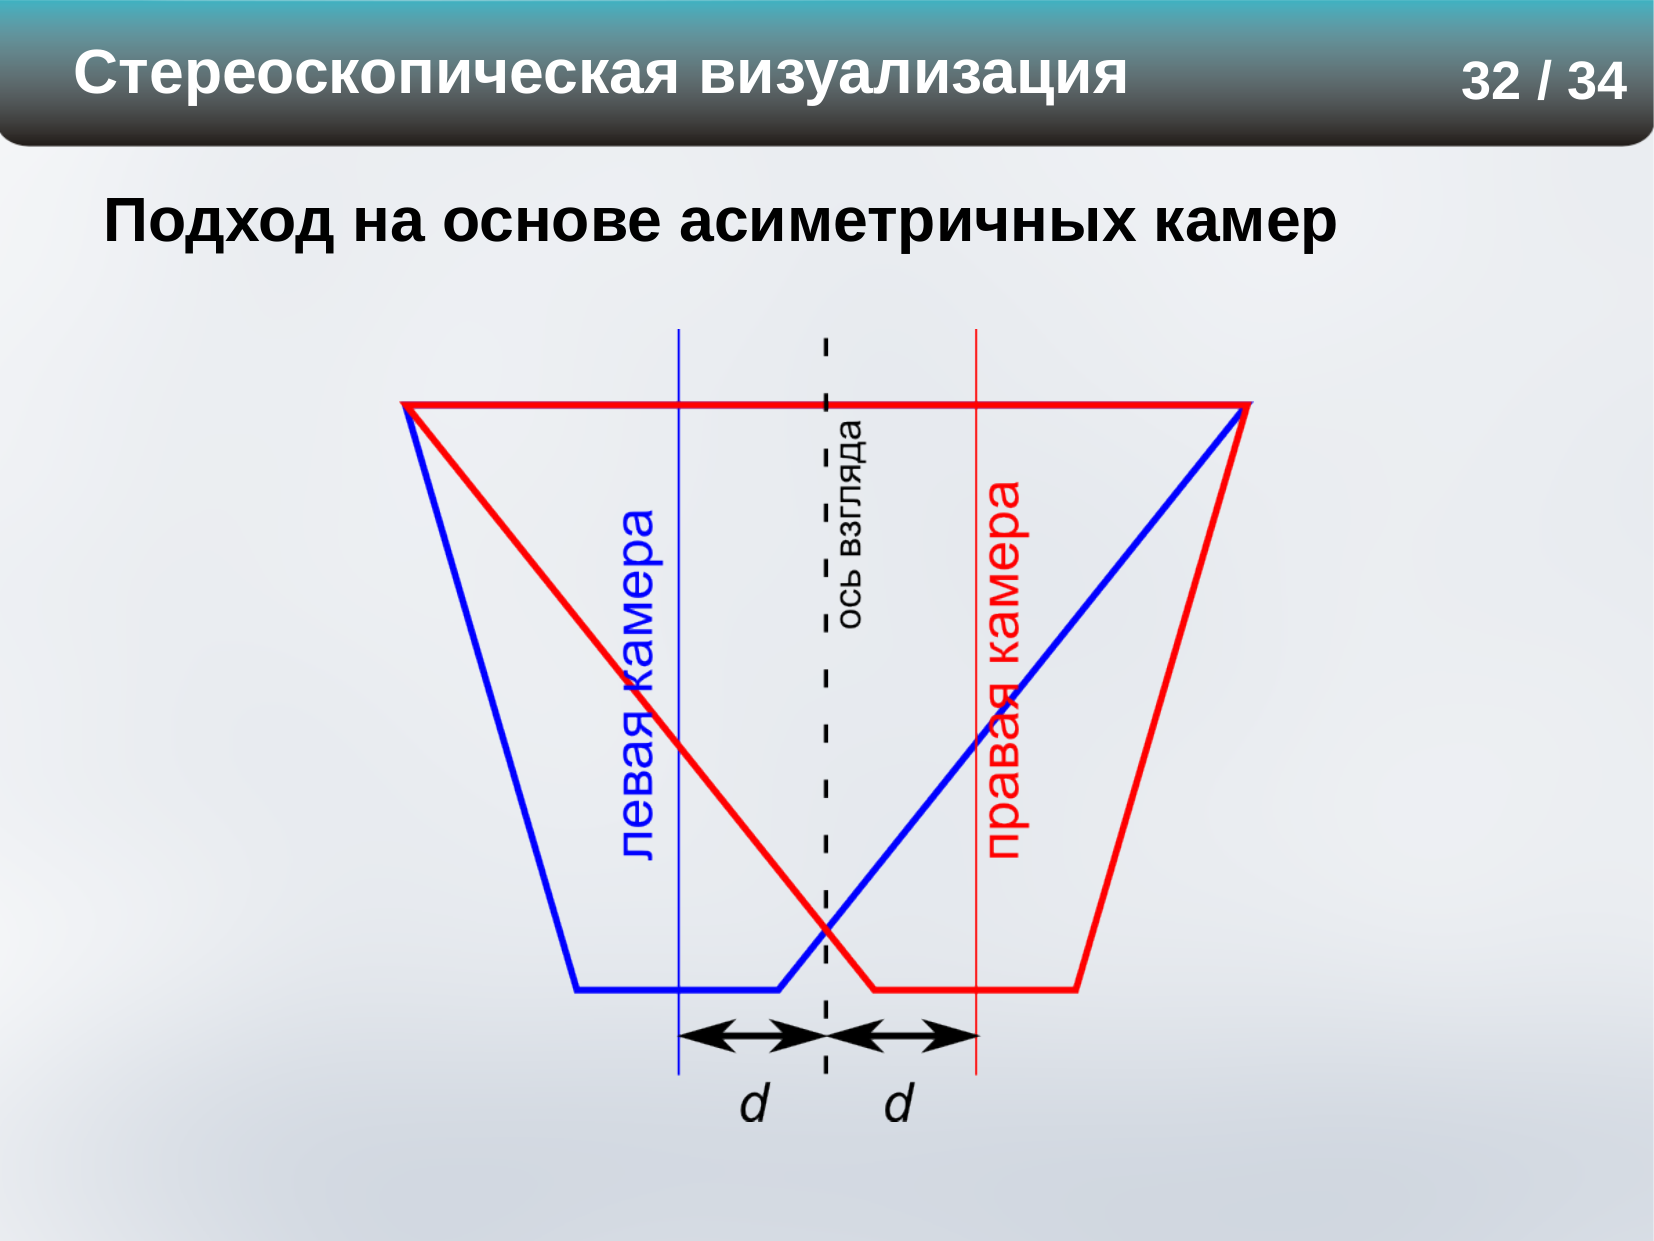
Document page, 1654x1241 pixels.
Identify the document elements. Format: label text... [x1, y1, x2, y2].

text_box Стереоскопическая визуализация [59, 29, 1359, 115]
text_box <номер> / 34 [1446, 42, 1654, 179]
text_box Подход на основе асиметричных камер [88, 177, 1565, 262]
picture [0, 0, 1654, 1241]
